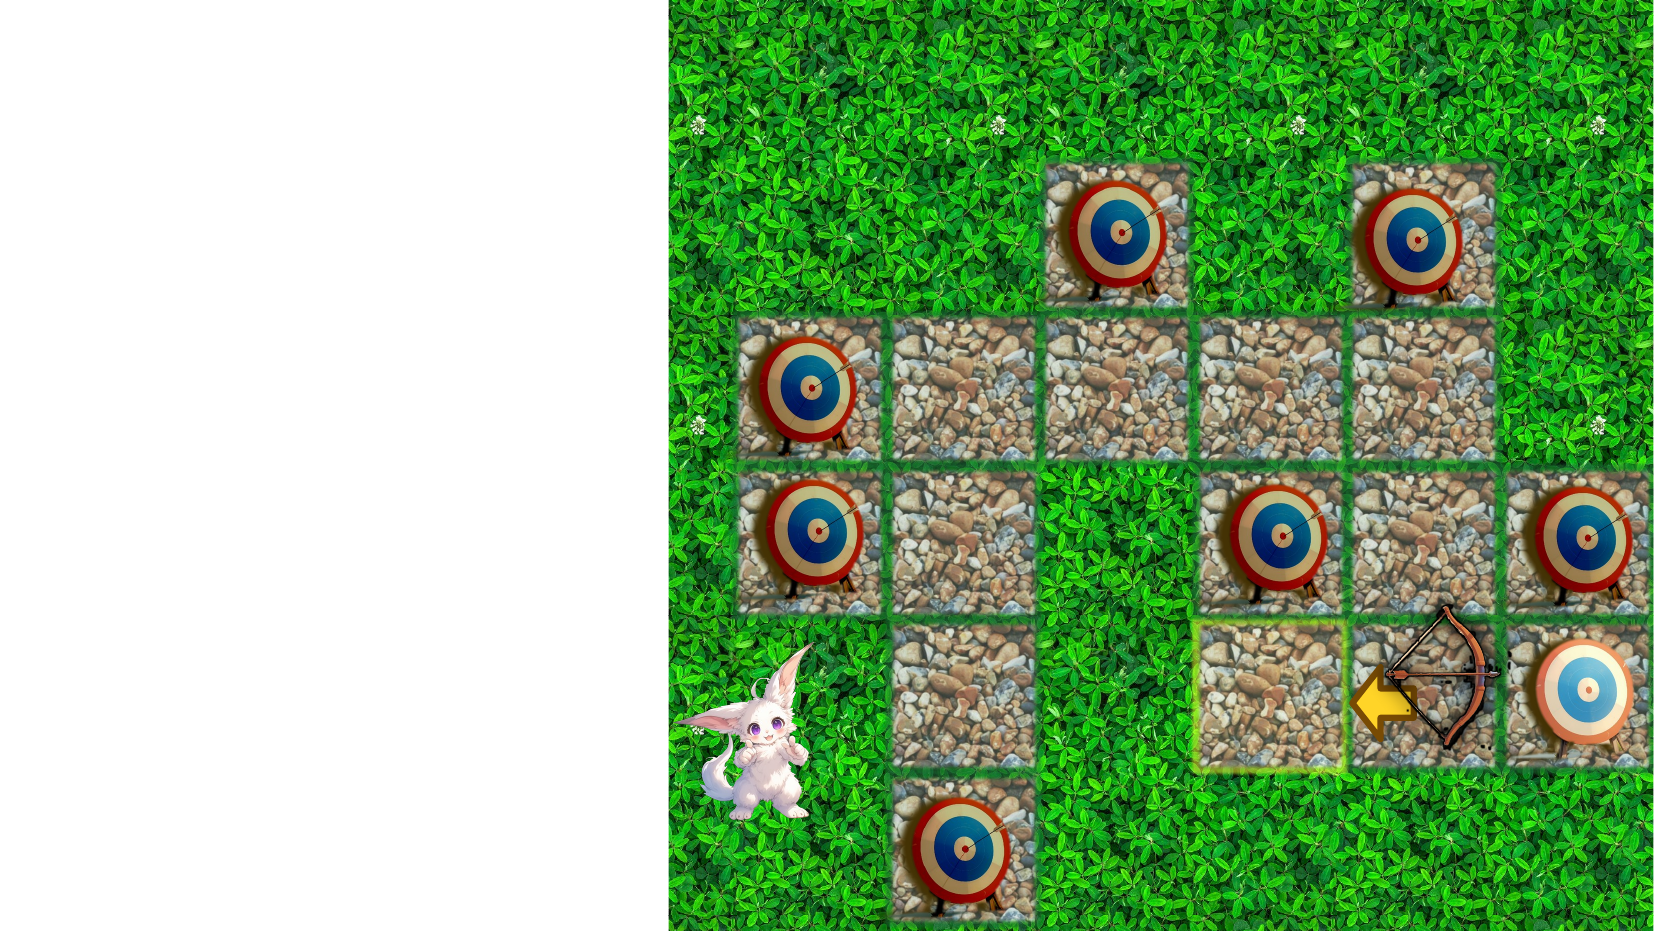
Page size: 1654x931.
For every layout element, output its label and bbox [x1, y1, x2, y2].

picture [672, 640, 854, 824]
text_box [1351, 316, 1497, 462]
text_box [1505, 760, 1651, 769]
text_box [668, 0, 1654, 931]
picture [733, 307, 891, 601]
text_box [737, 601, 883, 616]
text_box [1537, 608, 1651, 614]
text_box [890, 315, 1037, 462]
text_box [1198, 606, 1344, 616]
text_box [1490, 162, 1497, 309]
picture [1043, 152, 1194, 303]
text_box [1351, 470, 1496, 616]
text_box [1197, 315, 1344, 456]
picture [1510, 620, 1654, 760]
picture [1385, 457, 1654, 750]
text_box [1201, 627, 1340, 765]
text_box [1045, 303, 1190, 309]
text_box [893, 919, 1037, 923]
text_box [1044, 316, 1190, 462]
text_box [891, 469, 1037, 616]
text_box [1351, 623, 1497, 769]
picture [1339, 159, 1490, 310]
picture [886, 768, 1037, 919]
picture [1204, 455, 1355, 606]
text_box [890, 623, 1037, 768]
